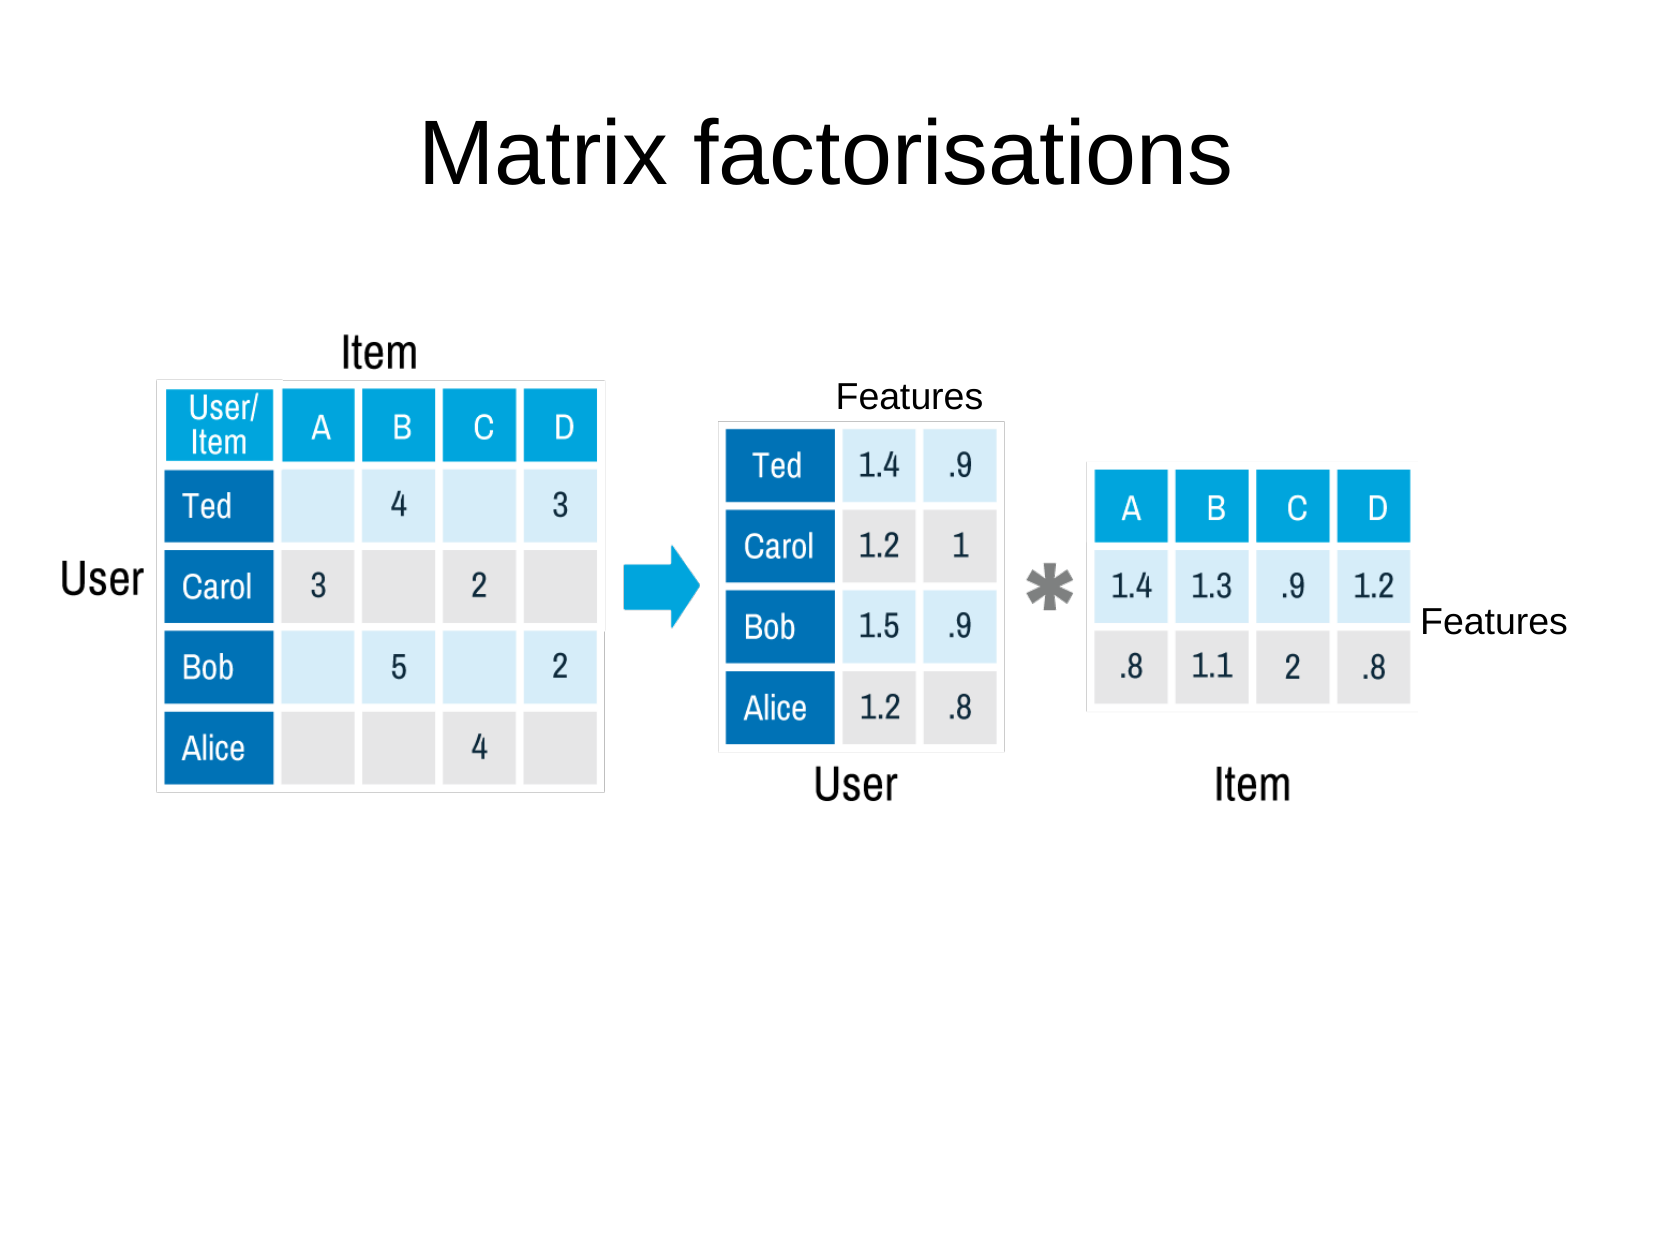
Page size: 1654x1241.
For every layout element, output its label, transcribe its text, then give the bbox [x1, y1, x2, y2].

title Matrix factorisations [82, 49, 1571, 257]
picture [59, 327, 1418, 815]
text_box Features [820, 368, 1010, 426]
text_box Features [1405, 592, 1630, 650]
